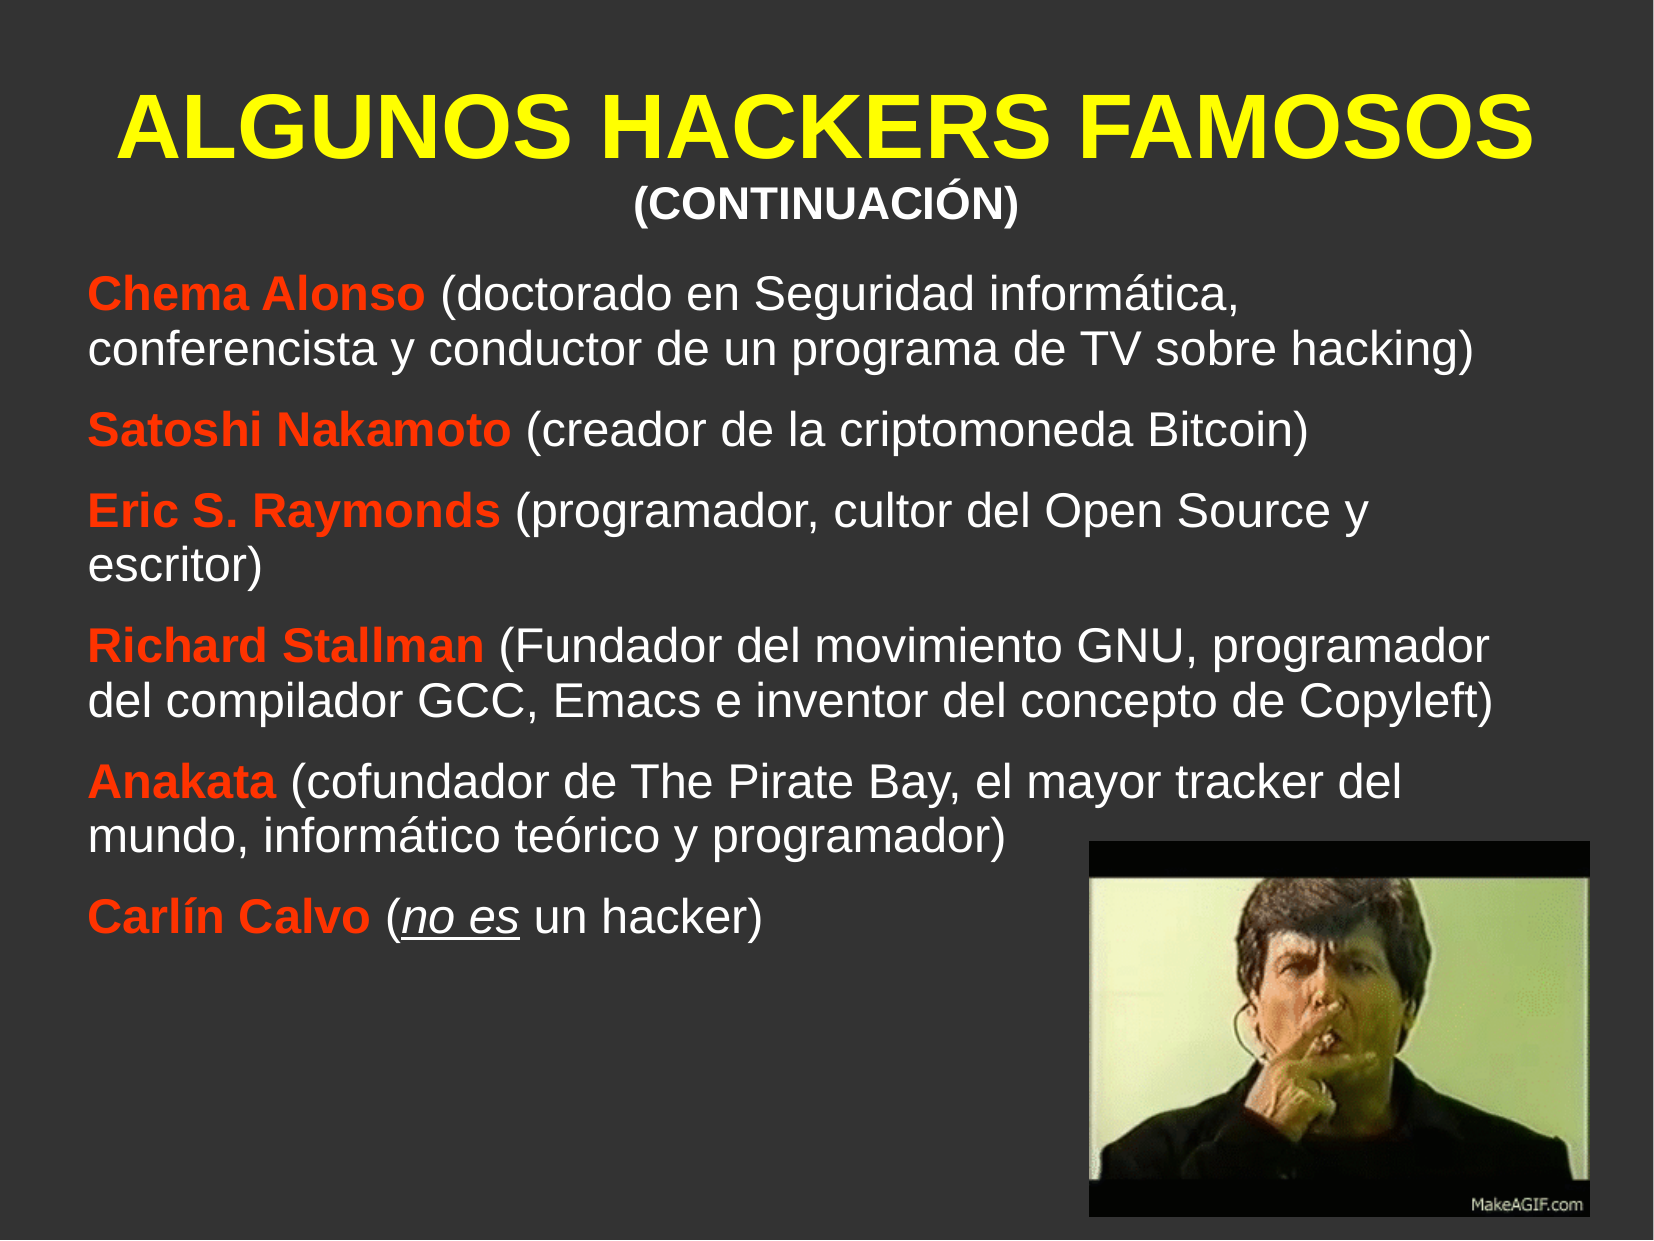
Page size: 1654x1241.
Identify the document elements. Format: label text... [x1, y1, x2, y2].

title ALGUNOS HACKERS FAMOSOS (CONTINUACIÓN) [82, 49, 1571, 257]
picture [1089, 841, 1590, 1217]
list Chema Alonso (doctorado en Seguridad informática, conferencista y conductor de un programa de TV sobre hacking) Satoshi Nakamoto (creador de la criptomoneda Bitcoin) Eric S. Raymonds (programador, cultor del Open Source y escritor) Richard Stallman (Fundador del movimiento GNU, programador del compilador GCC, Emacs e inventor del concepto de Copyleft) Anakata (cofundador de The Pirate Bay, el mayor tracker del mundo, informático teórico y programador) Carlín Calvo (no es un hacker) [23, 266, 1512, 986]
